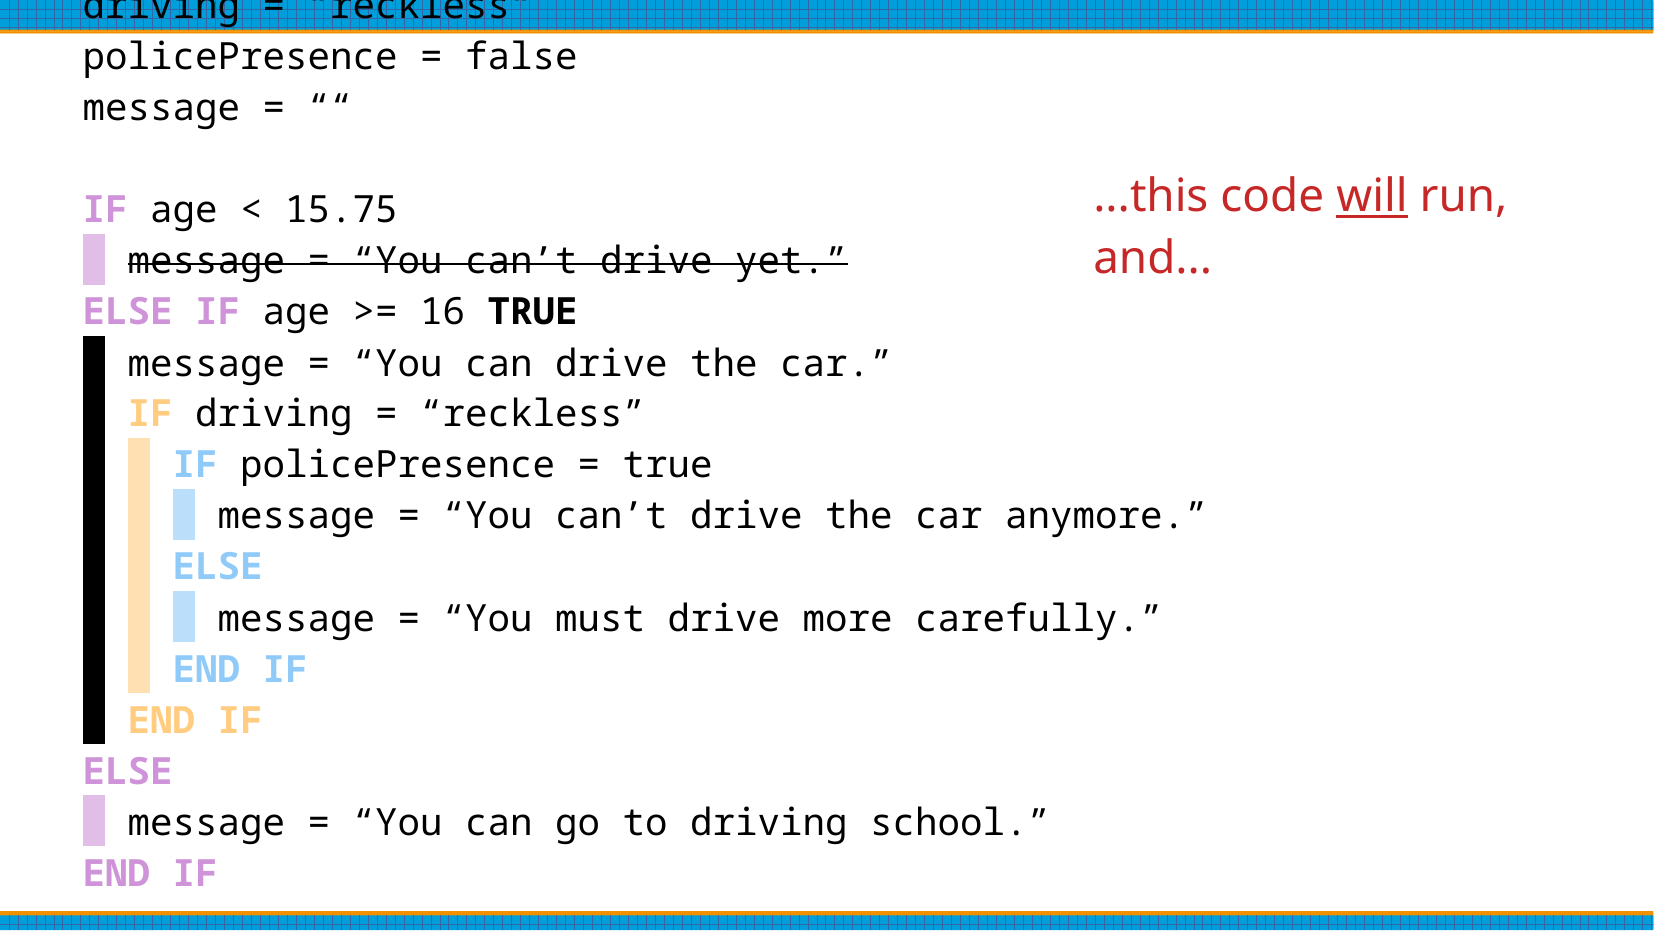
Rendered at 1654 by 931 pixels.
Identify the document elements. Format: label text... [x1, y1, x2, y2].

text_box ...this code will run, and... [1087, 75, 1613, 376]
subtitle age = 16 driving = “reckless“ policePresence = false message = ““ IF age < 15.75 message = “You can’t drive yet.” ELSE IF age >= 16 TRUE message = “You can drive the car.” IF driving = “reckless” IF policePresence = true message = “You can’t drive the car anymore.” ELSE message = “You must drive more carefully.” END IF END IF ELSE message = “You can go to driving school.” END IF output message [82, 69, 1571, 858]
